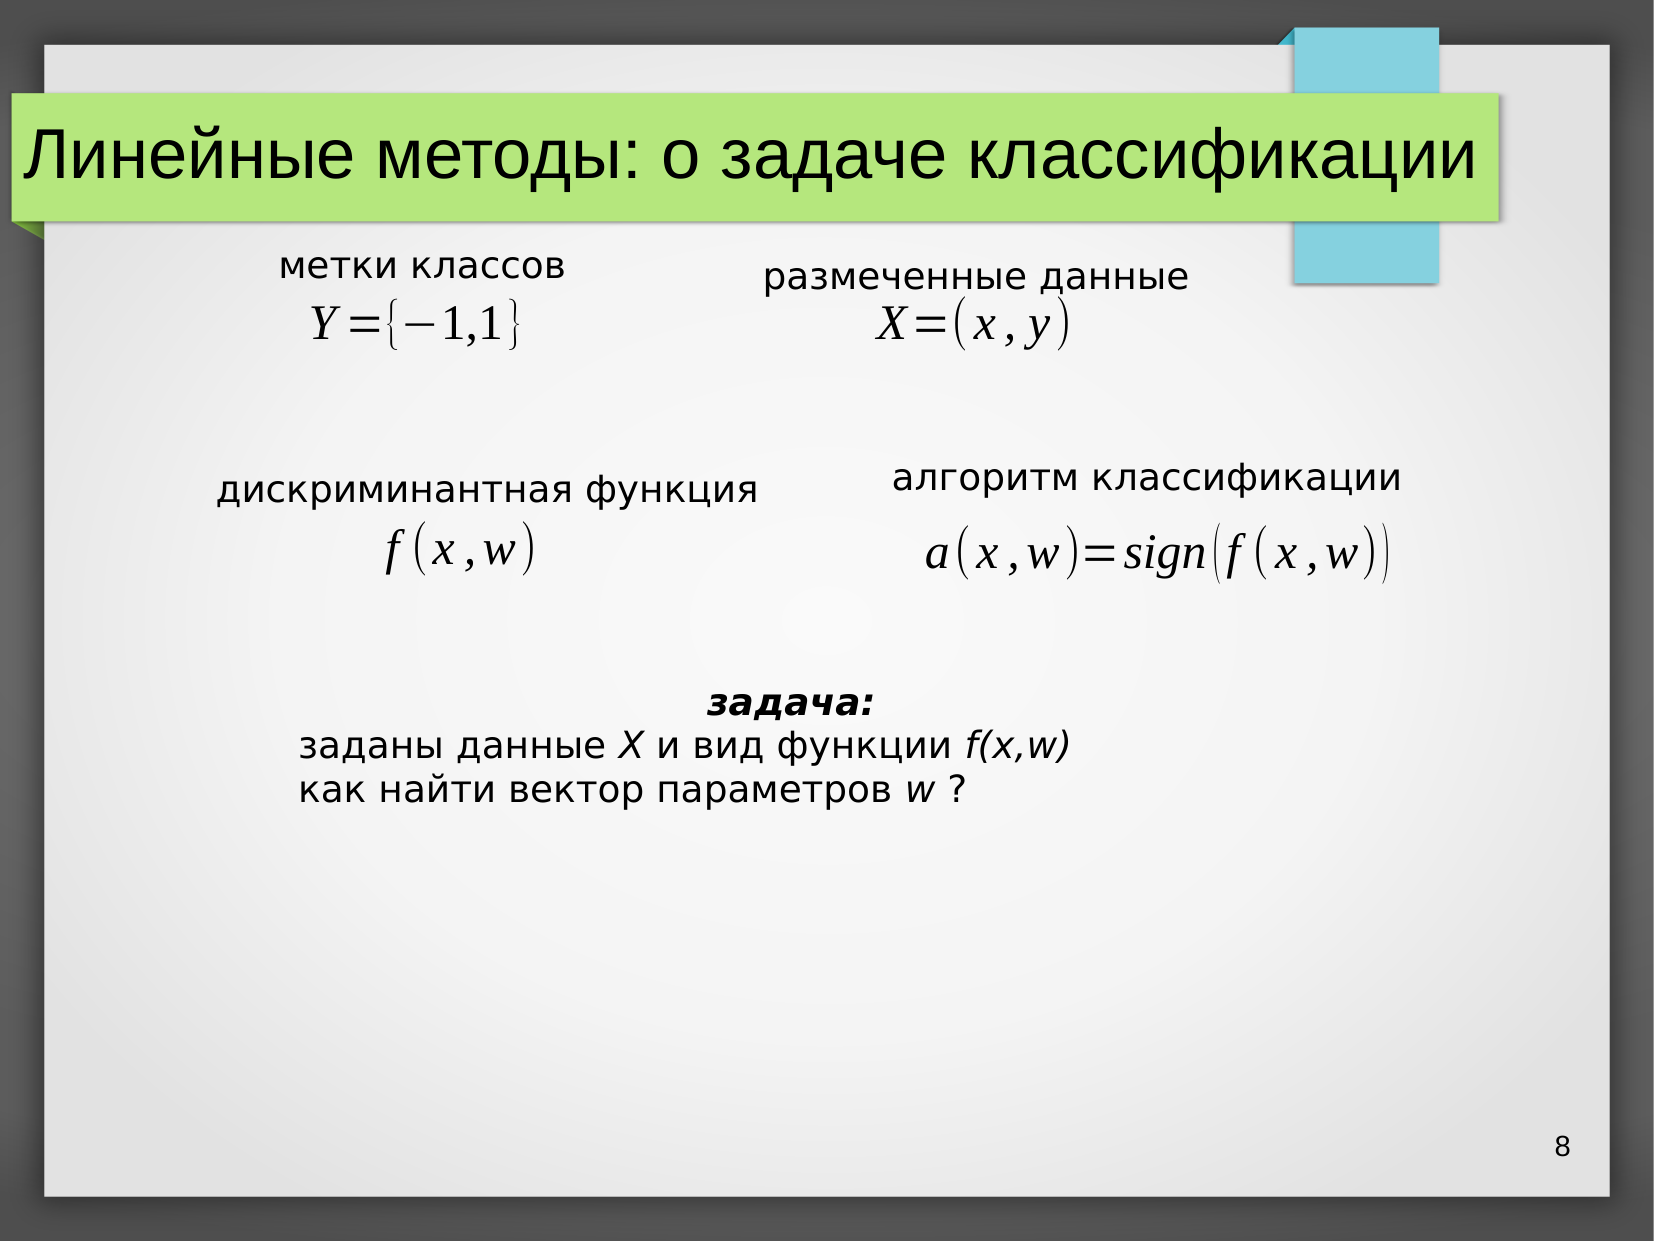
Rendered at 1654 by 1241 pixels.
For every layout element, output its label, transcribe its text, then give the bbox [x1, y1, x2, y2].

picture [0, 0, 1654, 1241]
chart [303, 295, 532, 353]
text_box дискриминантная функция [200, 460, 774, 520]
title Линейные методы: о задаче классификации [23, 82, 1512, 225]
chart [377, 520, 544, 580]
text_box алгоритм классификации [876, 448, 1418, 508]
chart [918, 519, 1397, 587]
text_box задача: заданы данные X и вид функции f(x,w) как найти вектор параметров w ? [283, 673, 1312, 950]
text_box размеченные данные [747, 247, 1205, 306]
chart [865, 306, 1078, 354]
text_box метки классов [263, 236, 581, 295]
